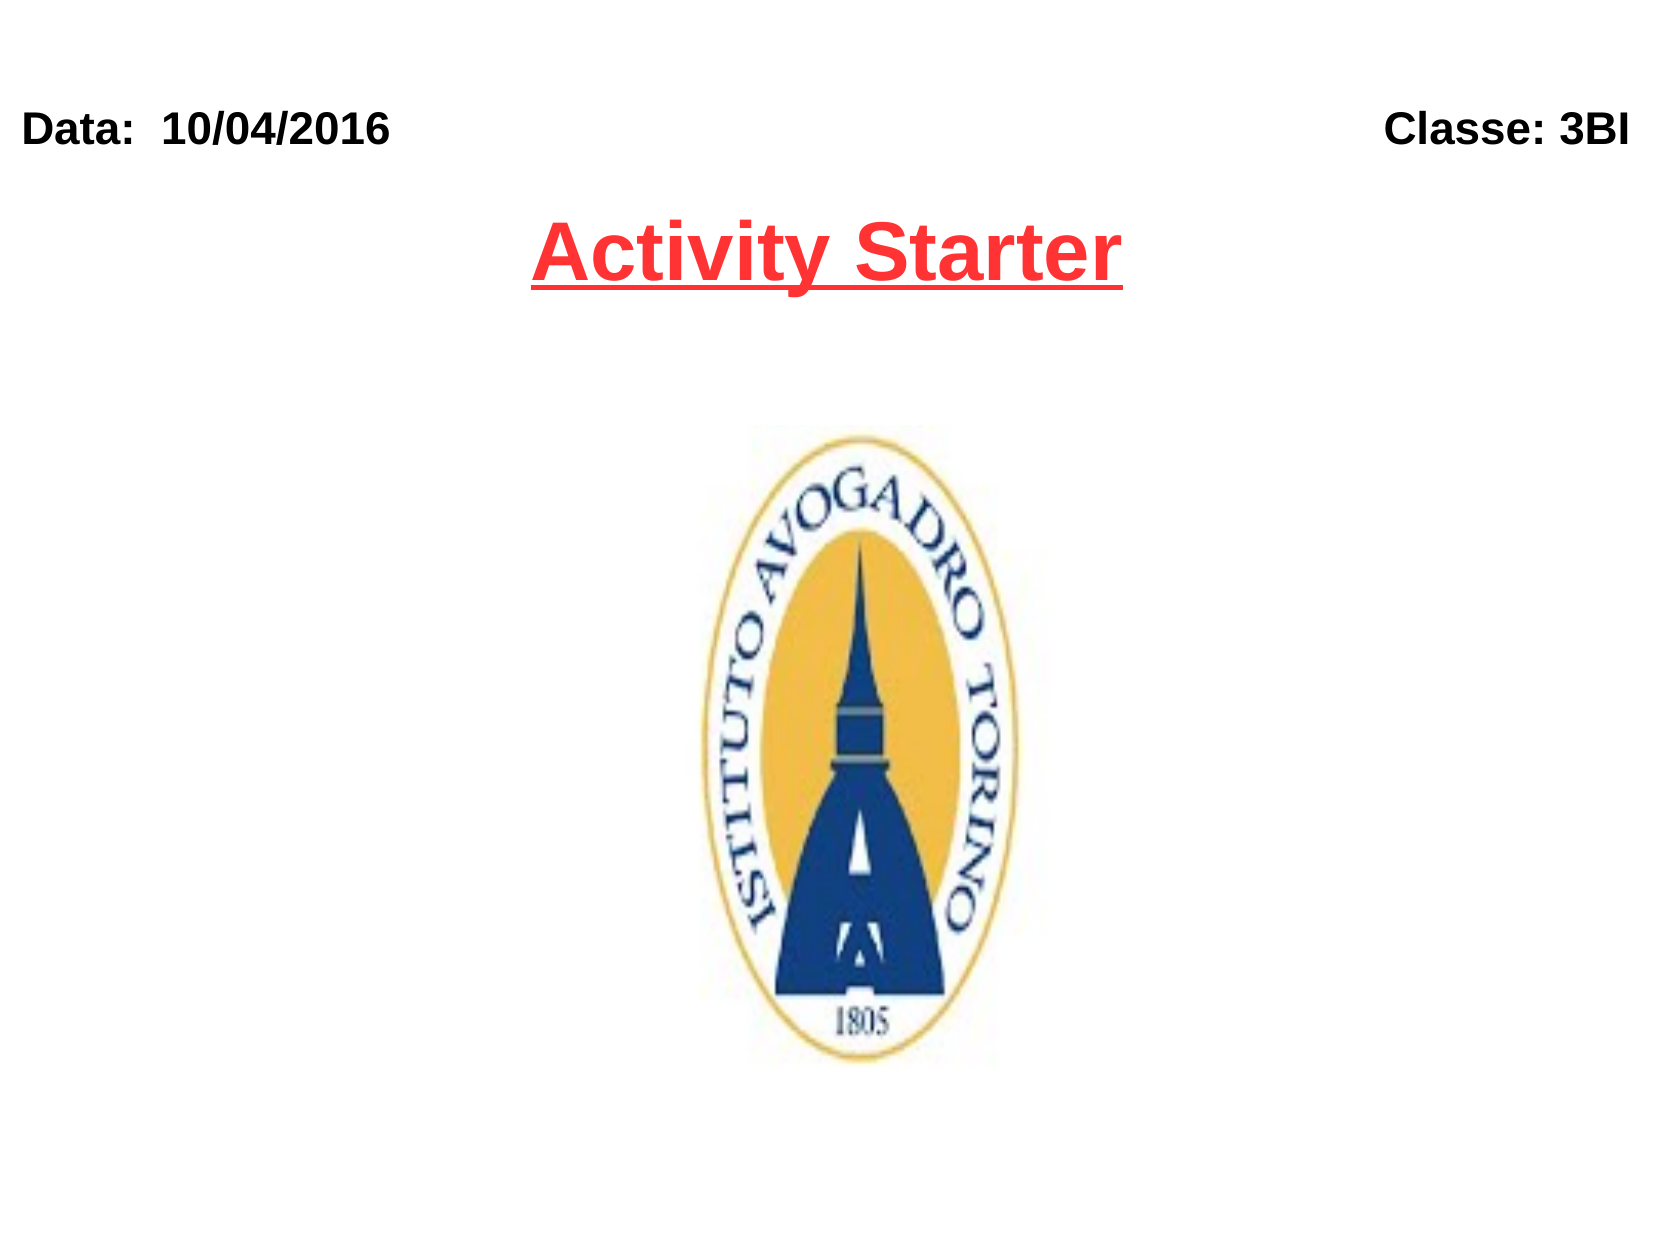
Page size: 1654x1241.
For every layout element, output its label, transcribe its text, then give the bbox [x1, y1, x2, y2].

title Data: 10/04/2016 Classe: 3BI Activity Starter [0, 0, 1654, 402]
picture [555, 425, 1170, 1076]
